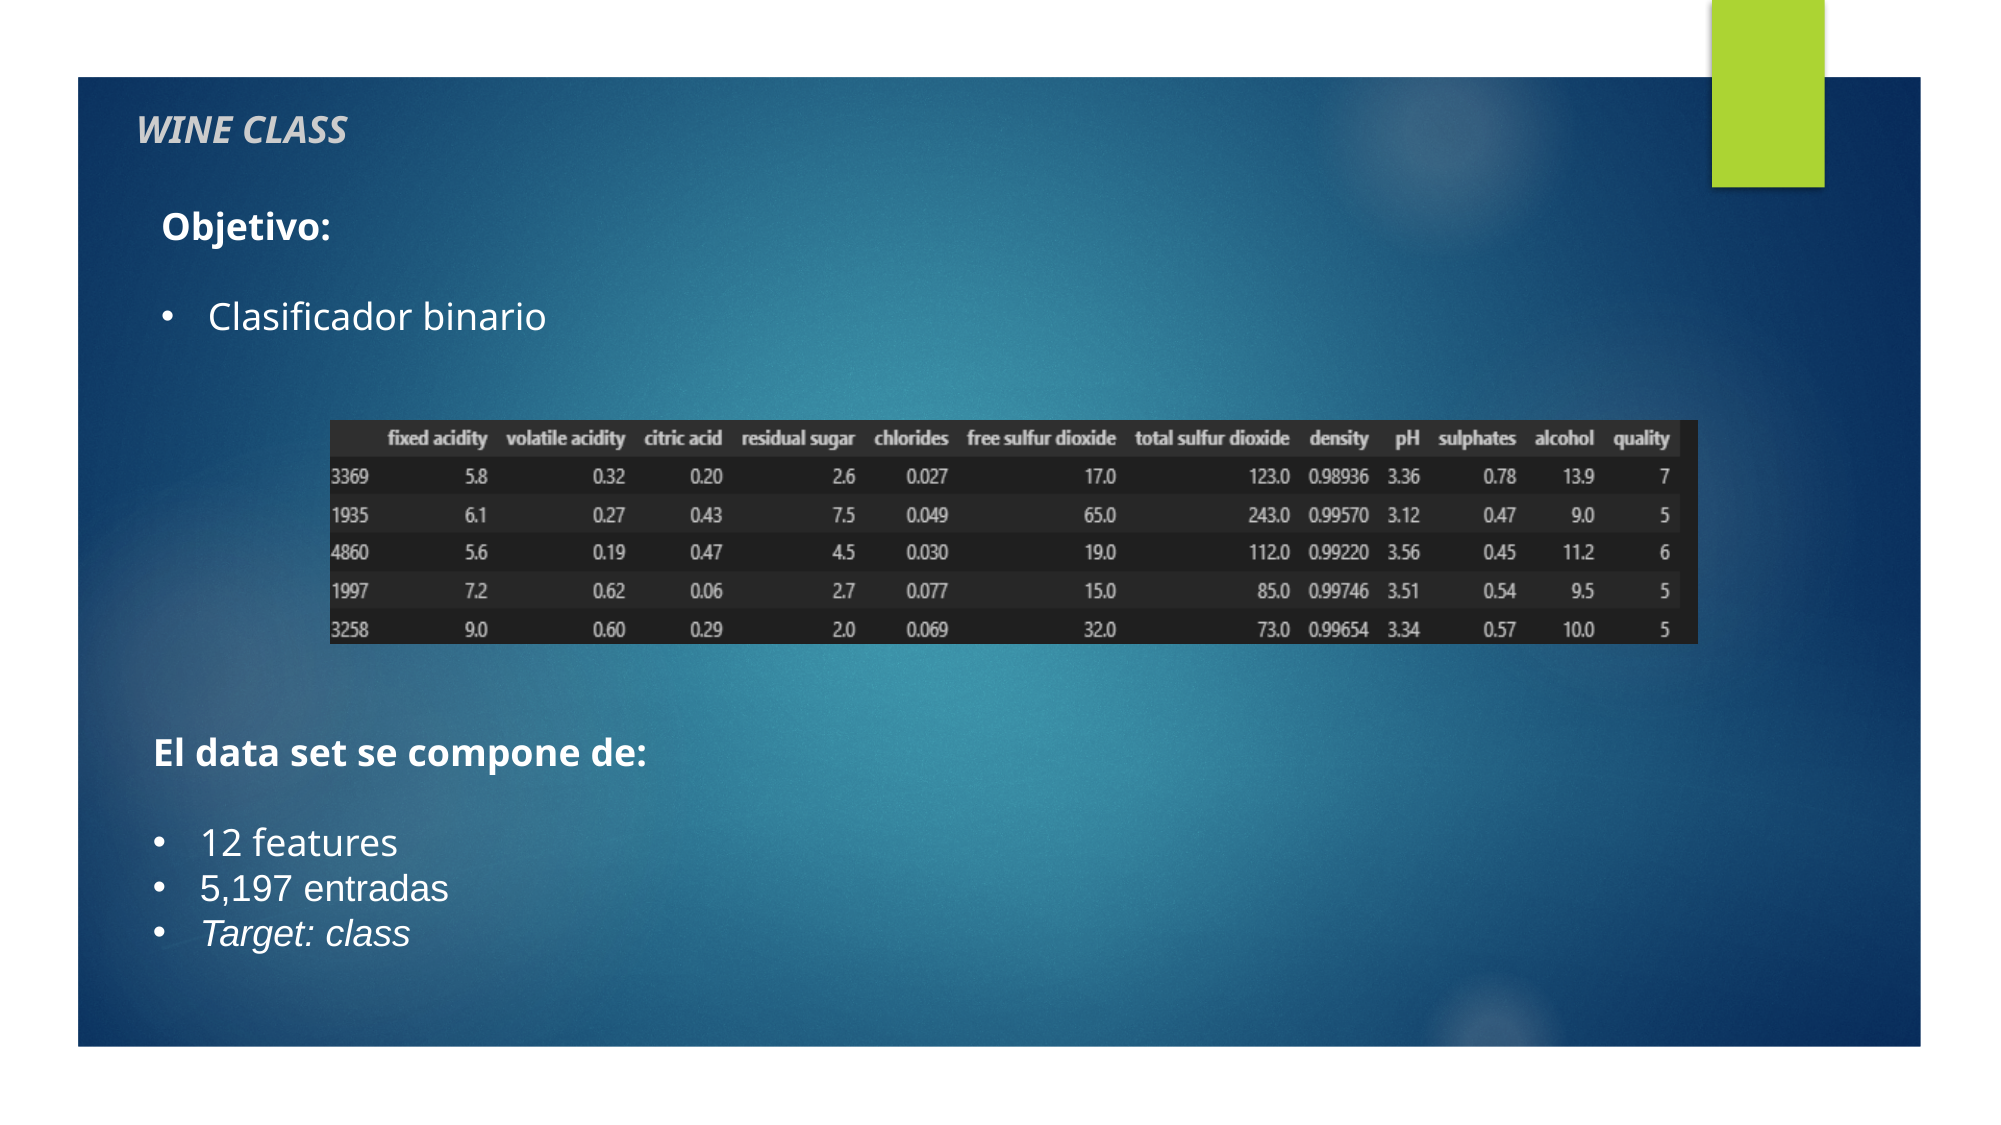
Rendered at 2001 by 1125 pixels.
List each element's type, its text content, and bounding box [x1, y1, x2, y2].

text_box WINE CLASS [121, 98, 793, 159]
text_box El data set se compone de: 12 features 5,197 entradas Target: class [138, 721, 1480, 962]
text_box Objetivo: Clasificador binario [146, 195, 1488, 346]
picture [79, 78, 1920, 1046]
